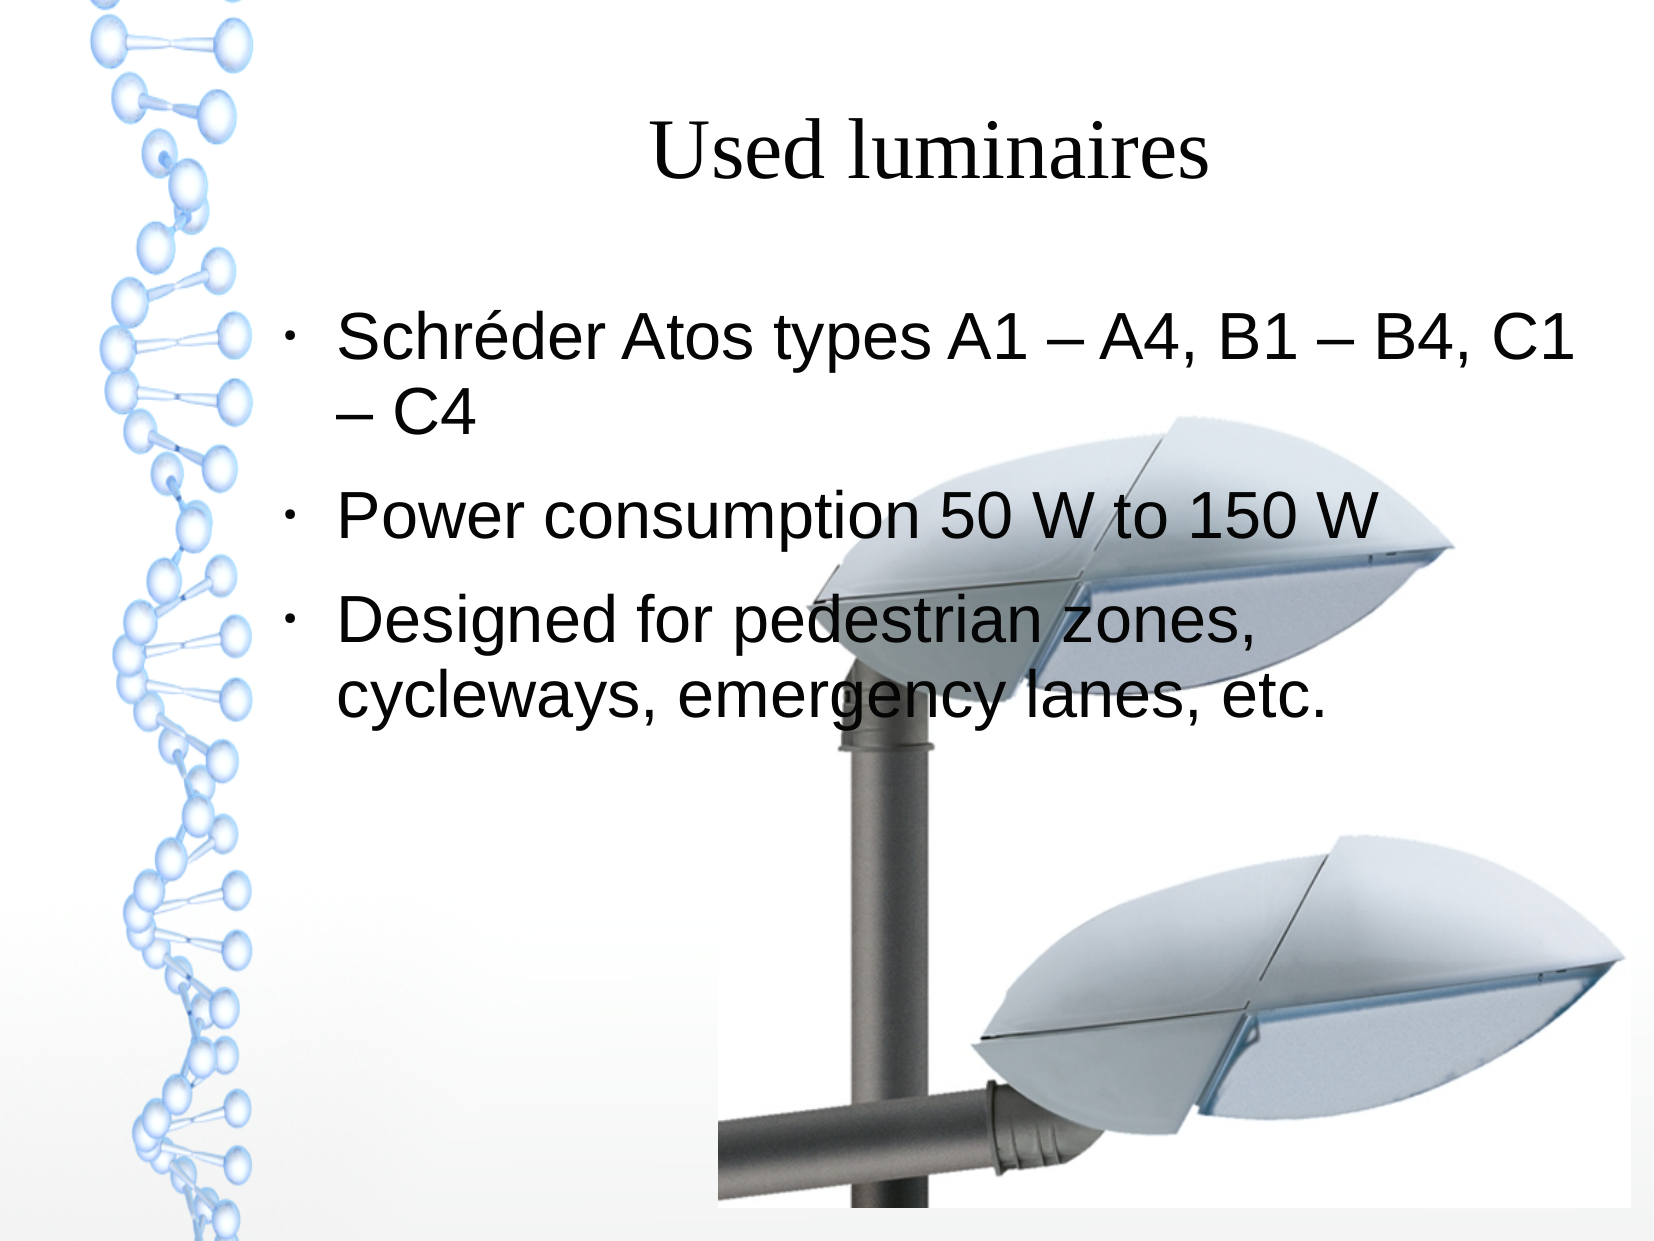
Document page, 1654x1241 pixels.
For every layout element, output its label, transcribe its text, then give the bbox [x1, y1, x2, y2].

picture [0, 0, 1654, 1241]
list Schréder Atos types A1 – A4, B1 – B4, C1 – C4 Power consumption 50 W to 150 W Designed for pedestrian zones, cycleways, emergency lanes, etc. [265, 299, 1595, 1019]
title Used luminaires [265, 47, 1595, 252]
